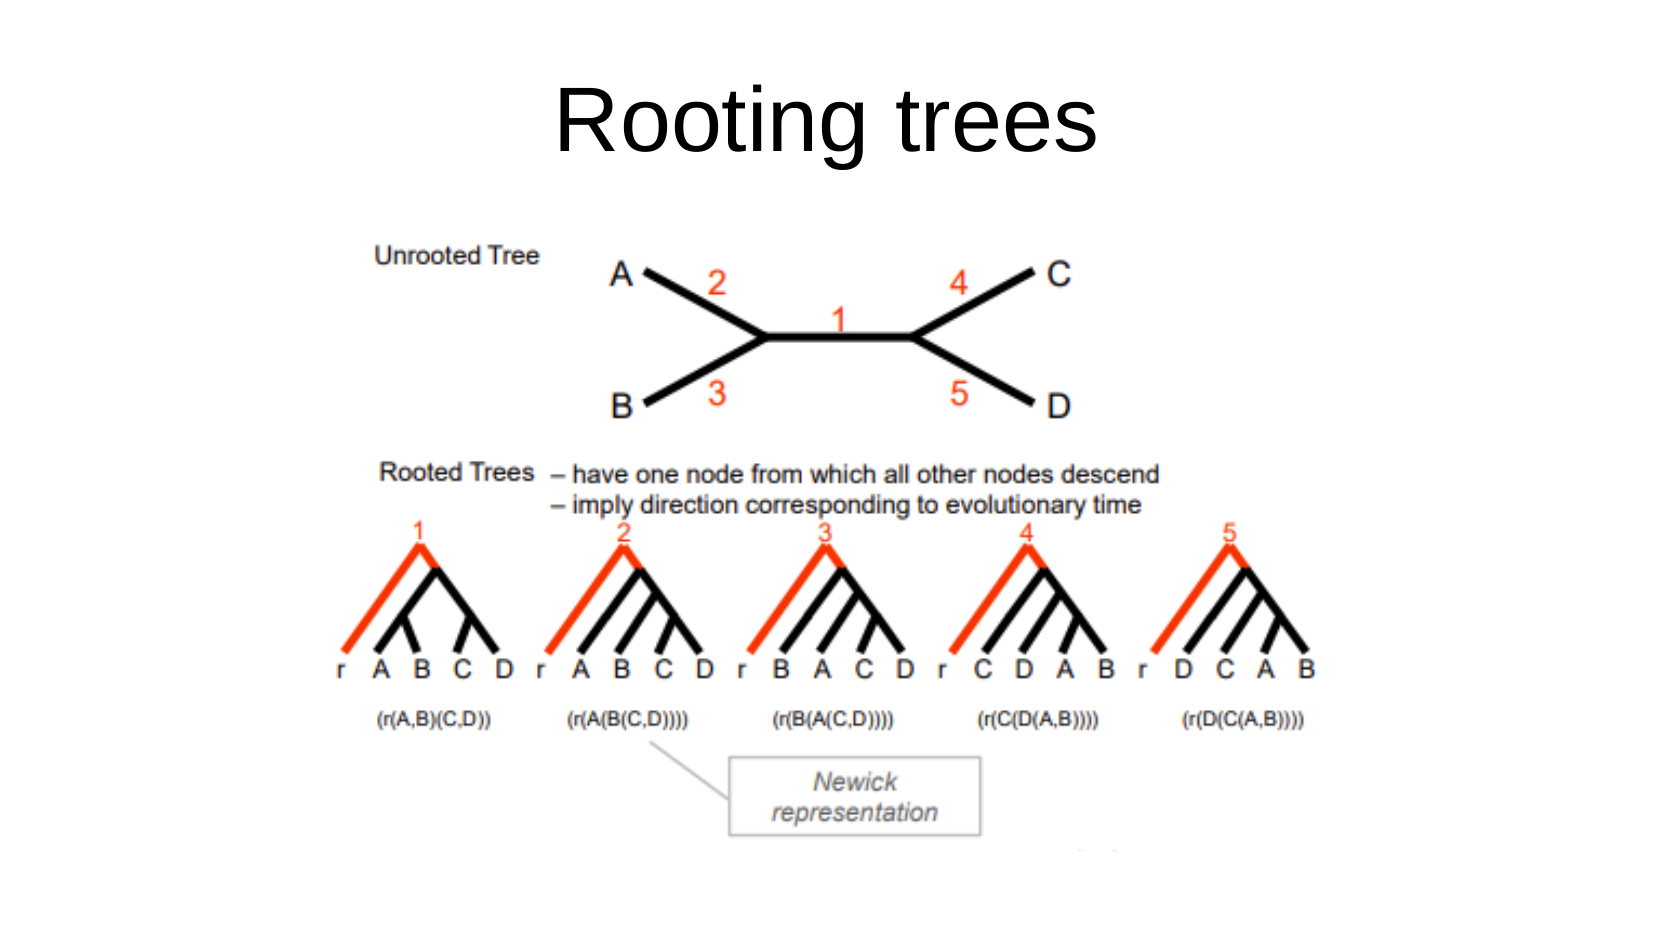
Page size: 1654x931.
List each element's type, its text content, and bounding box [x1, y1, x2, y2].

title Rooting trees [82, 37, 1571, 193]
picture [309, 215, 1345, 852]
